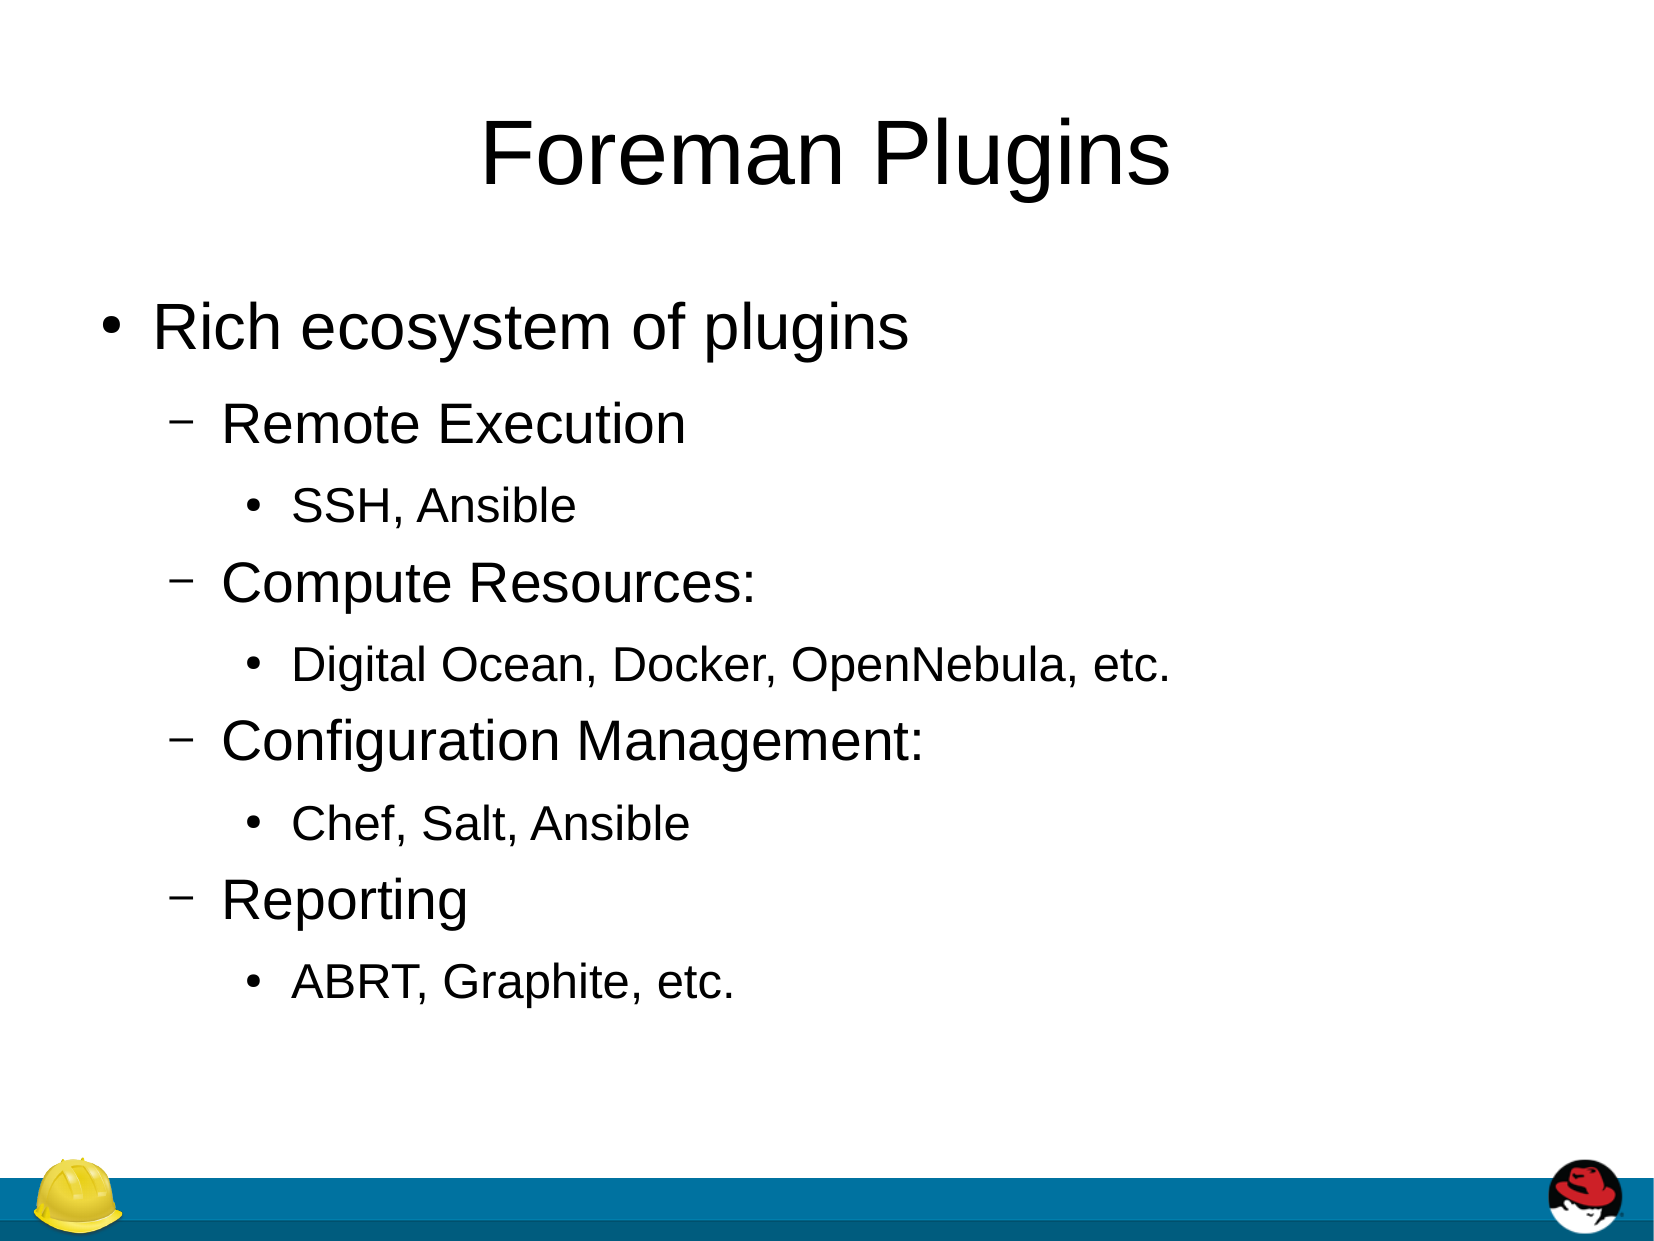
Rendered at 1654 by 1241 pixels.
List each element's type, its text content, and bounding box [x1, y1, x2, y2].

list Rich ecosystem of plugins Remote Execution SSH, Ansible Compute Resources: Digital Ocean, Docker, OpenNebula, etc. Configuration Management: Chef, Salt, Ansible Reporting ABRT, Graphite, etc. [82, 290, 1571, 1010]
title Foreman Plugins [82, 49, 1571, 257]
picture [23, 1145, 130, 1235]
picture [1547, 1157, 1630, 1233]
